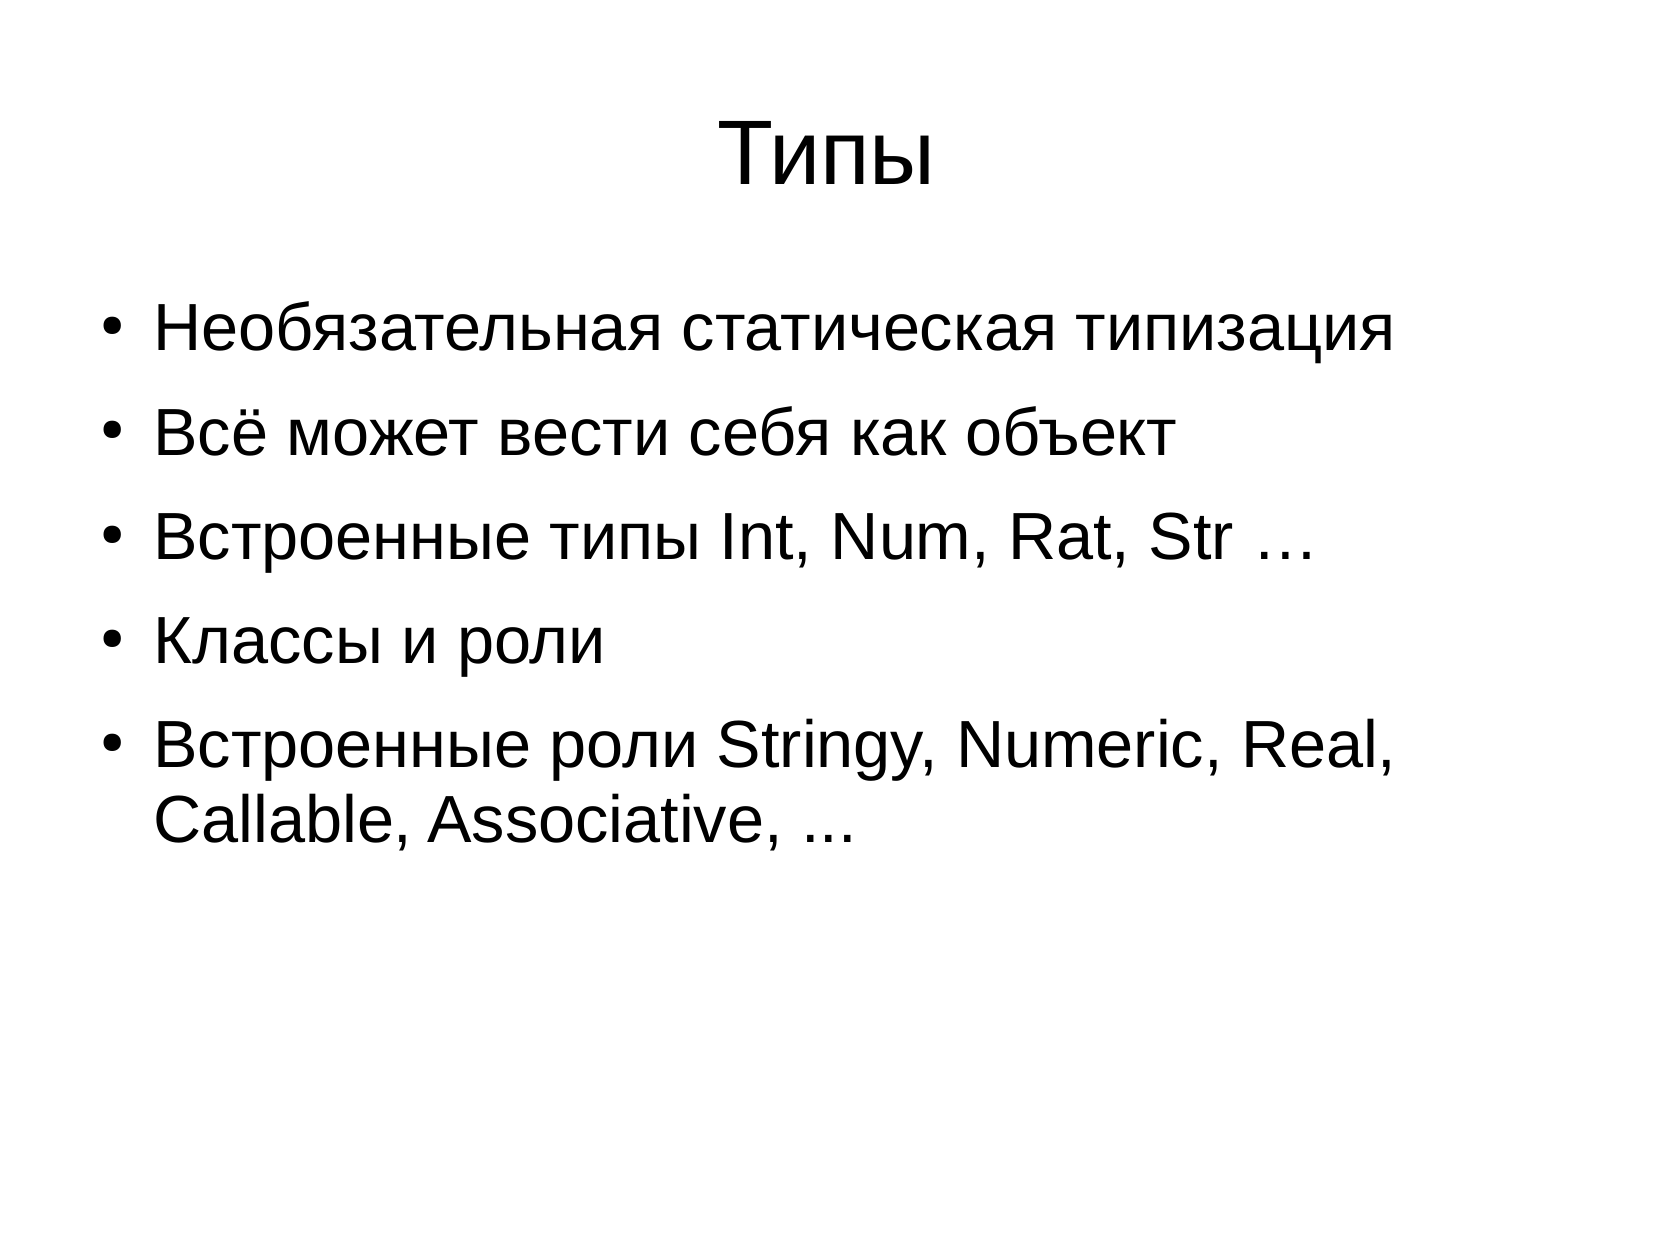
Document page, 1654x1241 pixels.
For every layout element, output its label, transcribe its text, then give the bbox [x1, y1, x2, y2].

list Необязательная статическая типизация Всё может вести себя как объект Встроенные типы Int, Num, Rat, Str … Классы и роли Встроенные роли Stringy, Numeric, Real, Callable, Associative, ... [82, 290, 1571, 1109]
title Типы [82, 49, 1571, 257]
